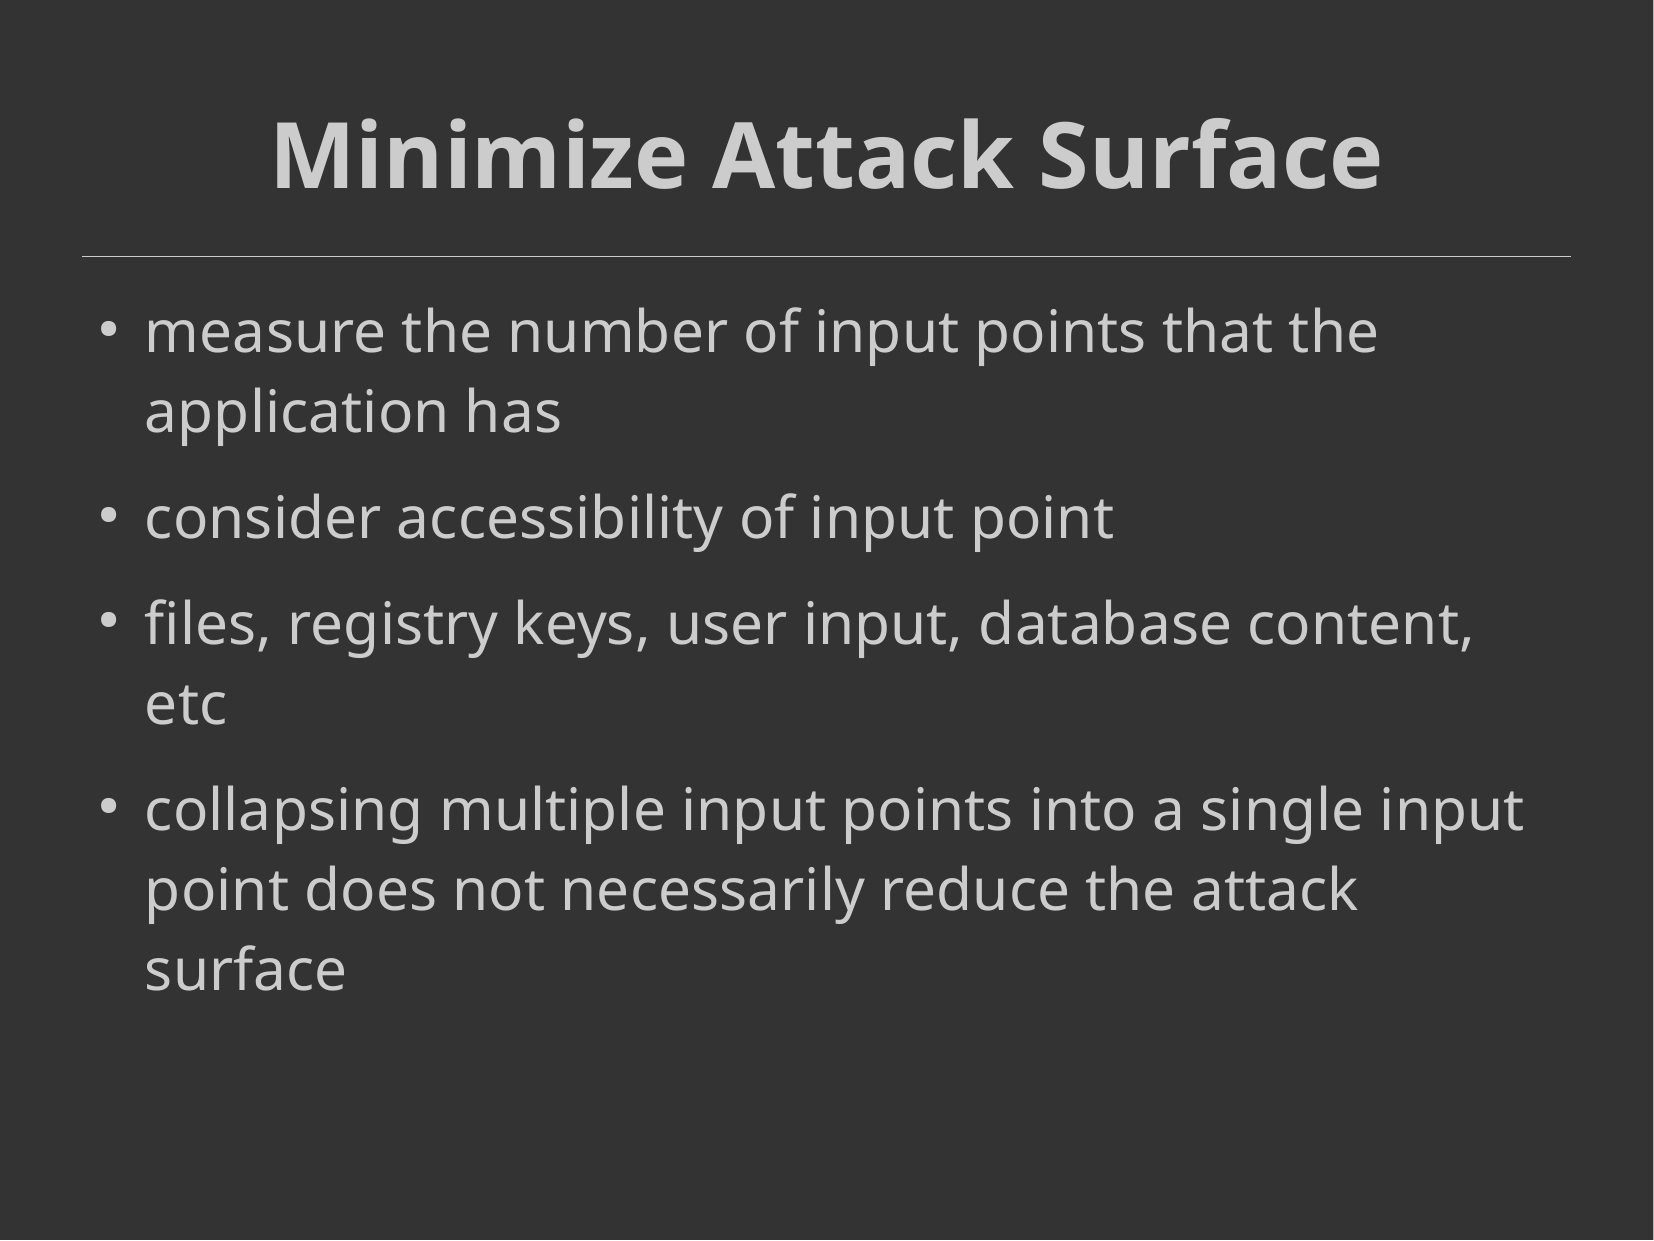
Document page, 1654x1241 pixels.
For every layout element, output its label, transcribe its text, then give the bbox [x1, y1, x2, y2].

title Minimize Attack Surface [82, 49, 1571, 257]
list measure the number of input points that the application has consider accessibility of input point files, registry keys, user input, database content, etc collapsing multiple input points into a single input point does not necessarily reduce the attack surface [82, 290, 1571, 1010]
